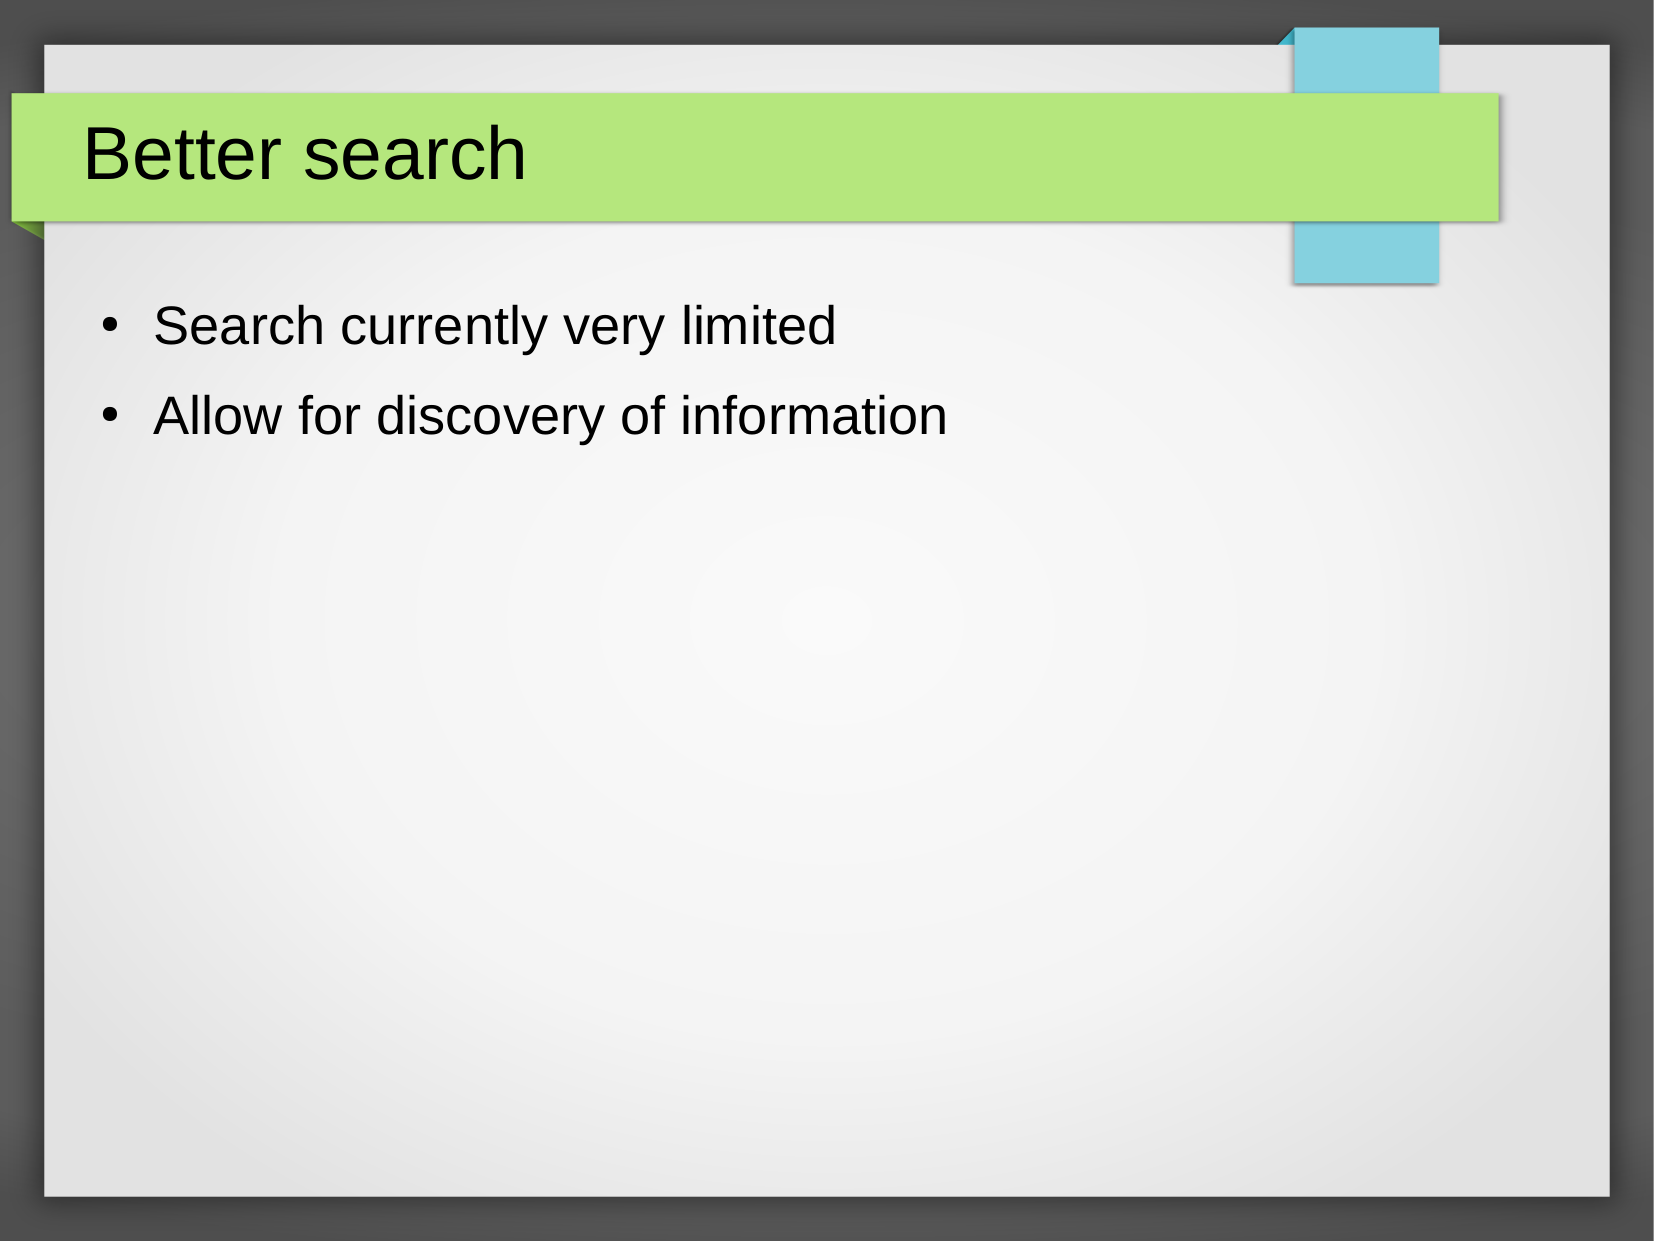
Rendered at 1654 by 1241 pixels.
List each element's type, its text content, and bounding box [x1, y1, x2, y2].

picture [0, 0, 1654, 1241]
title Better search [82, 94, 1264, 213]
list Search currently very limited Allow for discovery of information [82, 295, 1571, 1015]
